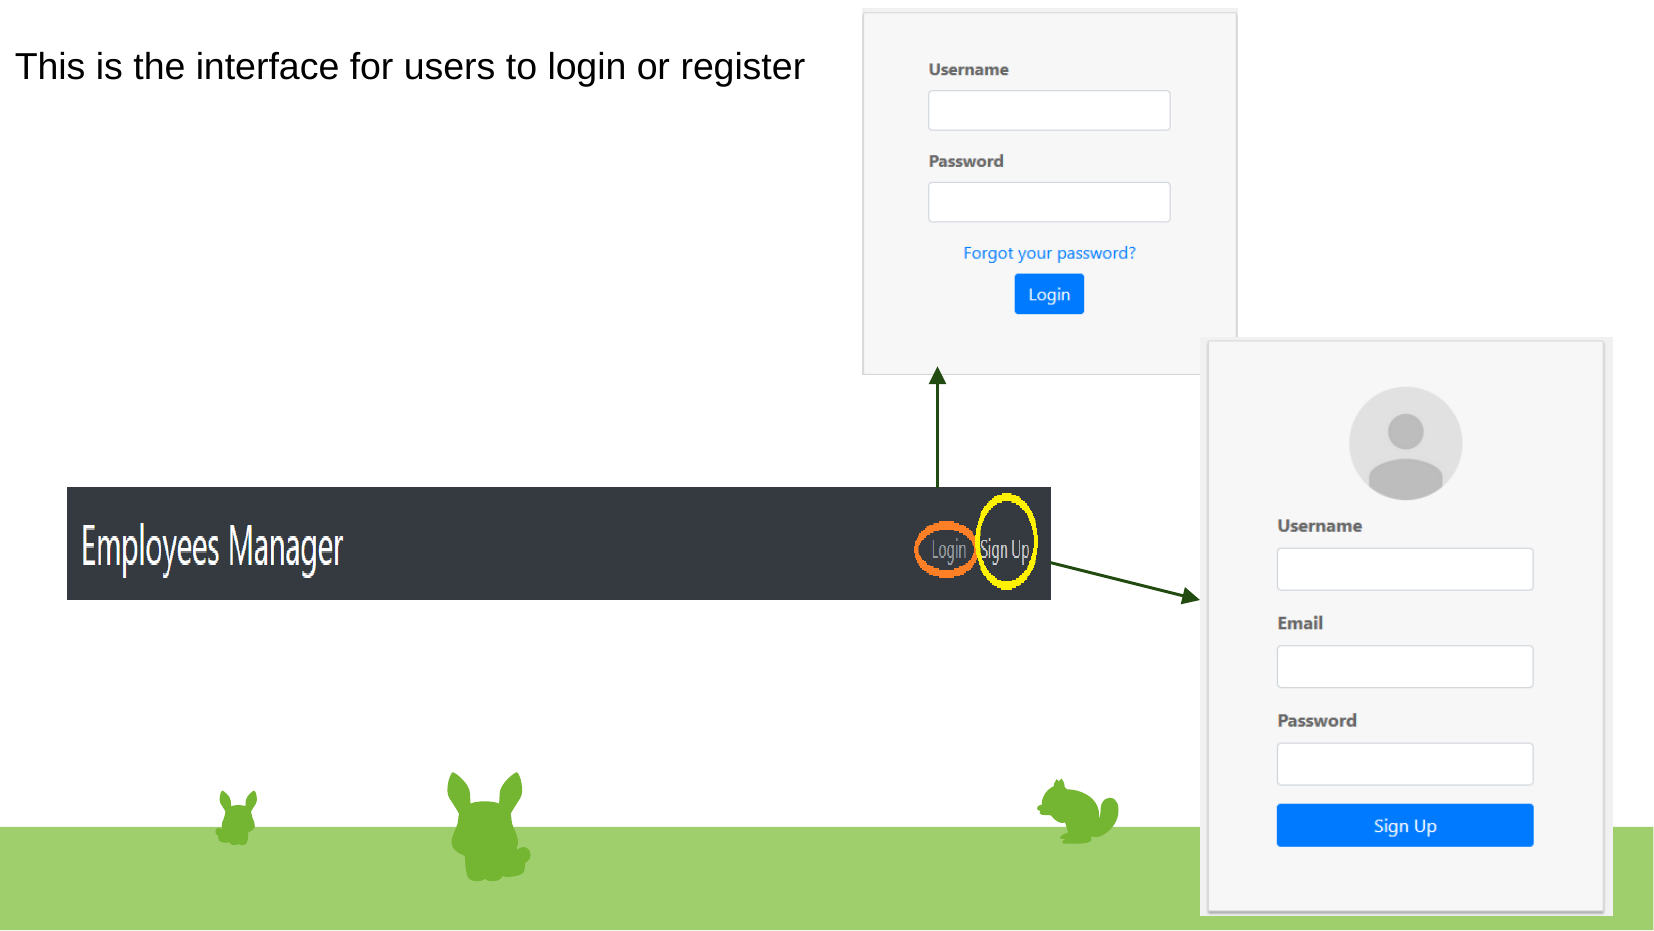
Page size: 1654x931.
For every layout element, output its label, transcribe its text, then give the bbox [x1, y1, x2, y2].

text_box This is the interface for users to login or register [0, 37, 863, 263]
picture [67, 487, 1051, 601]
picture [862, 8, 1613, 916]
